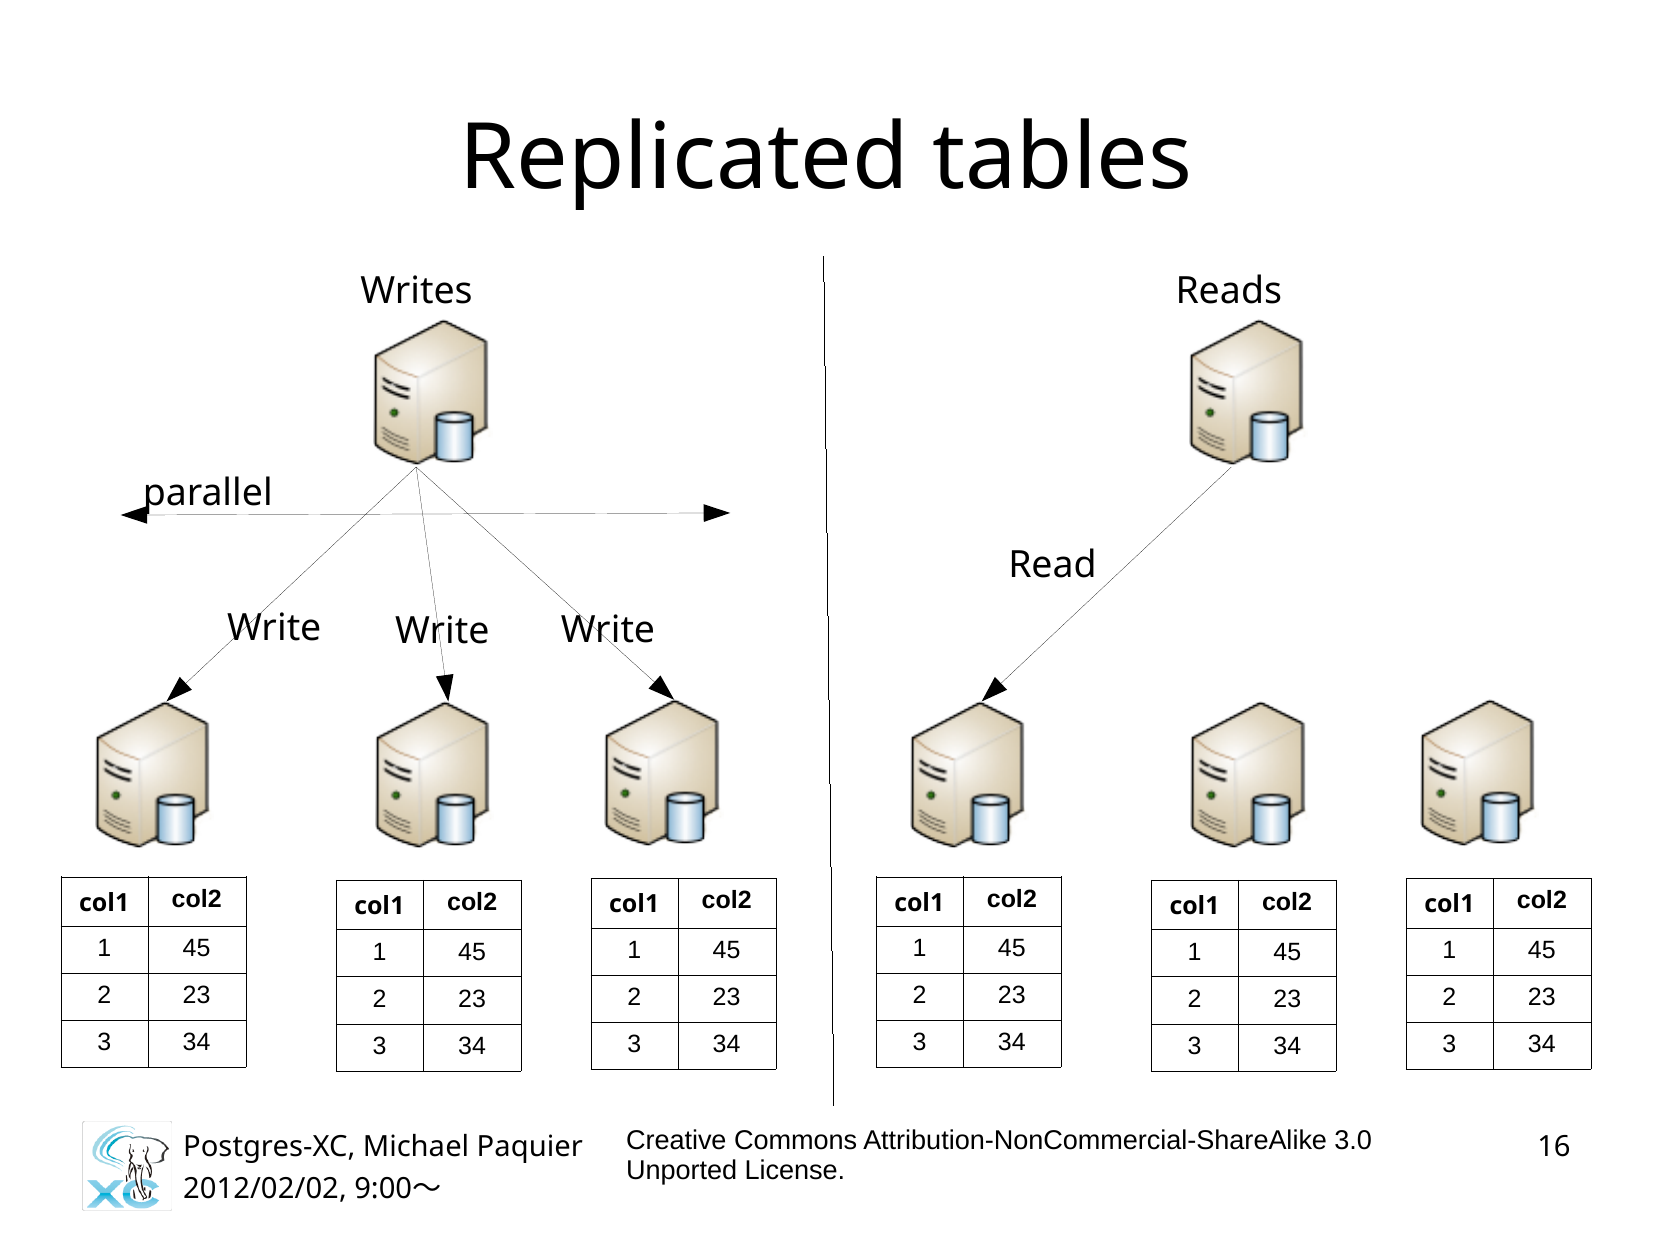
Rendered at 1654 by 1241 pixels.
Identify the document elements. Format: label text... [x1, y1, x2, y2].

table_header col2 [964, 878, 1061, 926]
table_cell 34 [964, 1021, 1061, 1067]
table_cell 2 [592, 976, 678, 1022]
table_cell 23 [1239, 977, 1336, 1024]
table_cell 45 [679, 929, 776, 975]
table_cell 45 [964, 927, 1061, 973]
table_cell 1 [592, 929, 678, 975]
picture [1420, 699, 1539, 848]
text_box Write [380, 596, 510, 657]
table_cell 1 [1152, 930, 1238, 976]
table_cell 45 [149, 927, 246, 973]
text_box parallel [128, 458, 296, 519]
table_cell 2 [337, 977, 423, 1024]
table_cell 1 [1407, 929, 1493, 975]
table_cell 1 [877, 927, 963, 973]
table_cell 3 [1152, 1025, 1238, 1071]
table_header col1 [1407, 879, 1493, 928]
table_cell 3 [877, 1021, 963, 1067]
title Replicated tables [82, 49, 1571, 257]
table_cell 3 [1407, 1023, 1493, 1069]
table_header col1 [592, 879, 678, 928]
table_cell 34 [1239, 1025, 1336, 1071]
table_cell 2 [1152, 977, 1238, 1024]
table_cell 45 [1494, 929, 1591, 975]
table_cell 2 [877, 974, 963, 1020]
table_cell 3 [62, 1021, 148, 1067]
table_cell 23 [1494, 976, 1591, 1022]
table_cell 45 [424, 930, 521, 976]
table_cell 1 [337, 930, 423, 976]
table_cell 3 [592, 1023, 678, 1069]
table_header col2 [149, 878, 246, 926]
table_cell 23 [964, 974, 1061, 1020]
text_box Write [546, 594, 676, 656]
table_cell 1 [62, 927, 148, 973]
text_box Read [993, 530, 1117, 591]
picture [910, 701, 1029, 850]
table_cell 34 [424, 1025, 521, 1071]
table_header col2 [424, 881, 521, 929]
table_cell 2 [62, 974, 148, 1020]
table_header col2 [1239, 881, 1336, 929]
table_header col1 [337, 881, 423, 929]
picture [604, 699, 724, 848]
text_box Write [212, 593, 342, 654]
table_cell 34 [1494, 1023, 1591, 1069]
picture [373, 319, 493, 468]
table_cell 3 [337, 1025, 423, 1071]
text_box Writes [345, 256, 495, 317]
picture [1189, 319, 1308, 468]
table_cell 23 [149, 974, 246, 1020]
text_box Reads [1160, 256, 1303, 317]
table_cell 45 [1239, 930, 1336, 976]
table_cell 34 [679, 1023, 776, 1069]
table_header col2 [1494, 879, 1591, 928]
table_header col1 [877, 878, 963, 926]
picture [82, 1121, 172, 1211]
table_cell 34 [149, 1021, 246, 1067]
table_header col2 [679, 879, 776, 928]
picture [375, 701, 494, 850]
table_header col1 [62, 878, 148, 926]
picture [95, 701, 214, 850]
table_header col1 [1152, 881, 1238, 929]
picture [1190, 701, 1310, 850]
table_cell 23 [679, 976, 776, 1022]
table_cell 23 [424, 977, 521, 1024]
table_cell 2 [1407, 976, 1493, 1022]
